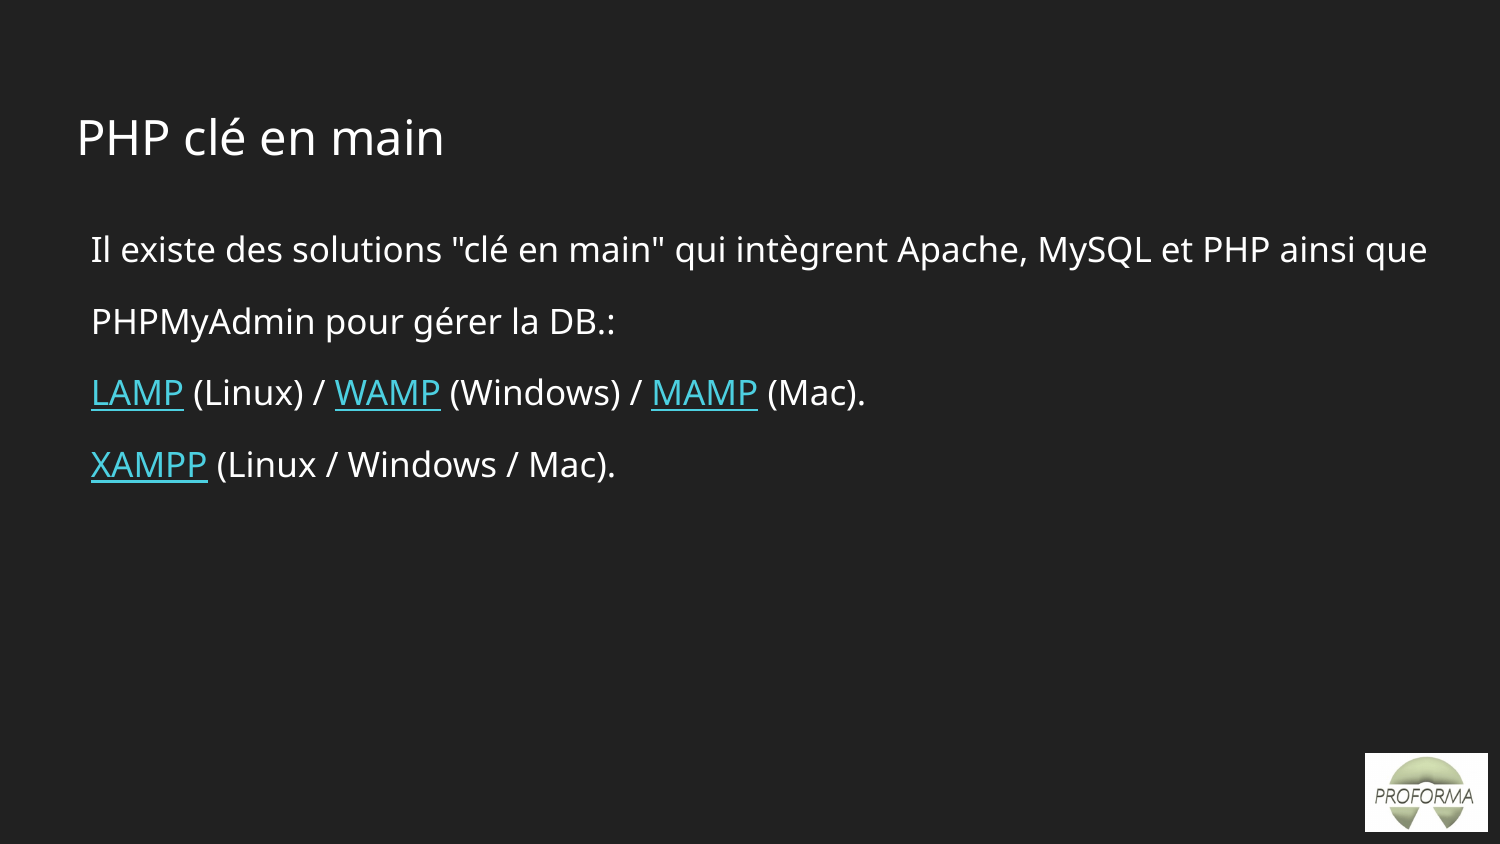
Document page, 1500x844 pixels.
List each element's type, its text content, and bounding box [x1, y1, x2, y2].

title PHP clé en main [61, 88, 1306, 184]
title Il existe des solutions "clé en main" qui intègrent Apache, MySQL et PHP ainsi que PHPMyAdmin pour gérer la DB.: LAMP (Linux) / WAMP (Windows) / MAMP (Mac). XAMPP (Linux / Windows / Mac). [12, 184, 1468, 503]
picture [1365, 753, 1488, 832]
